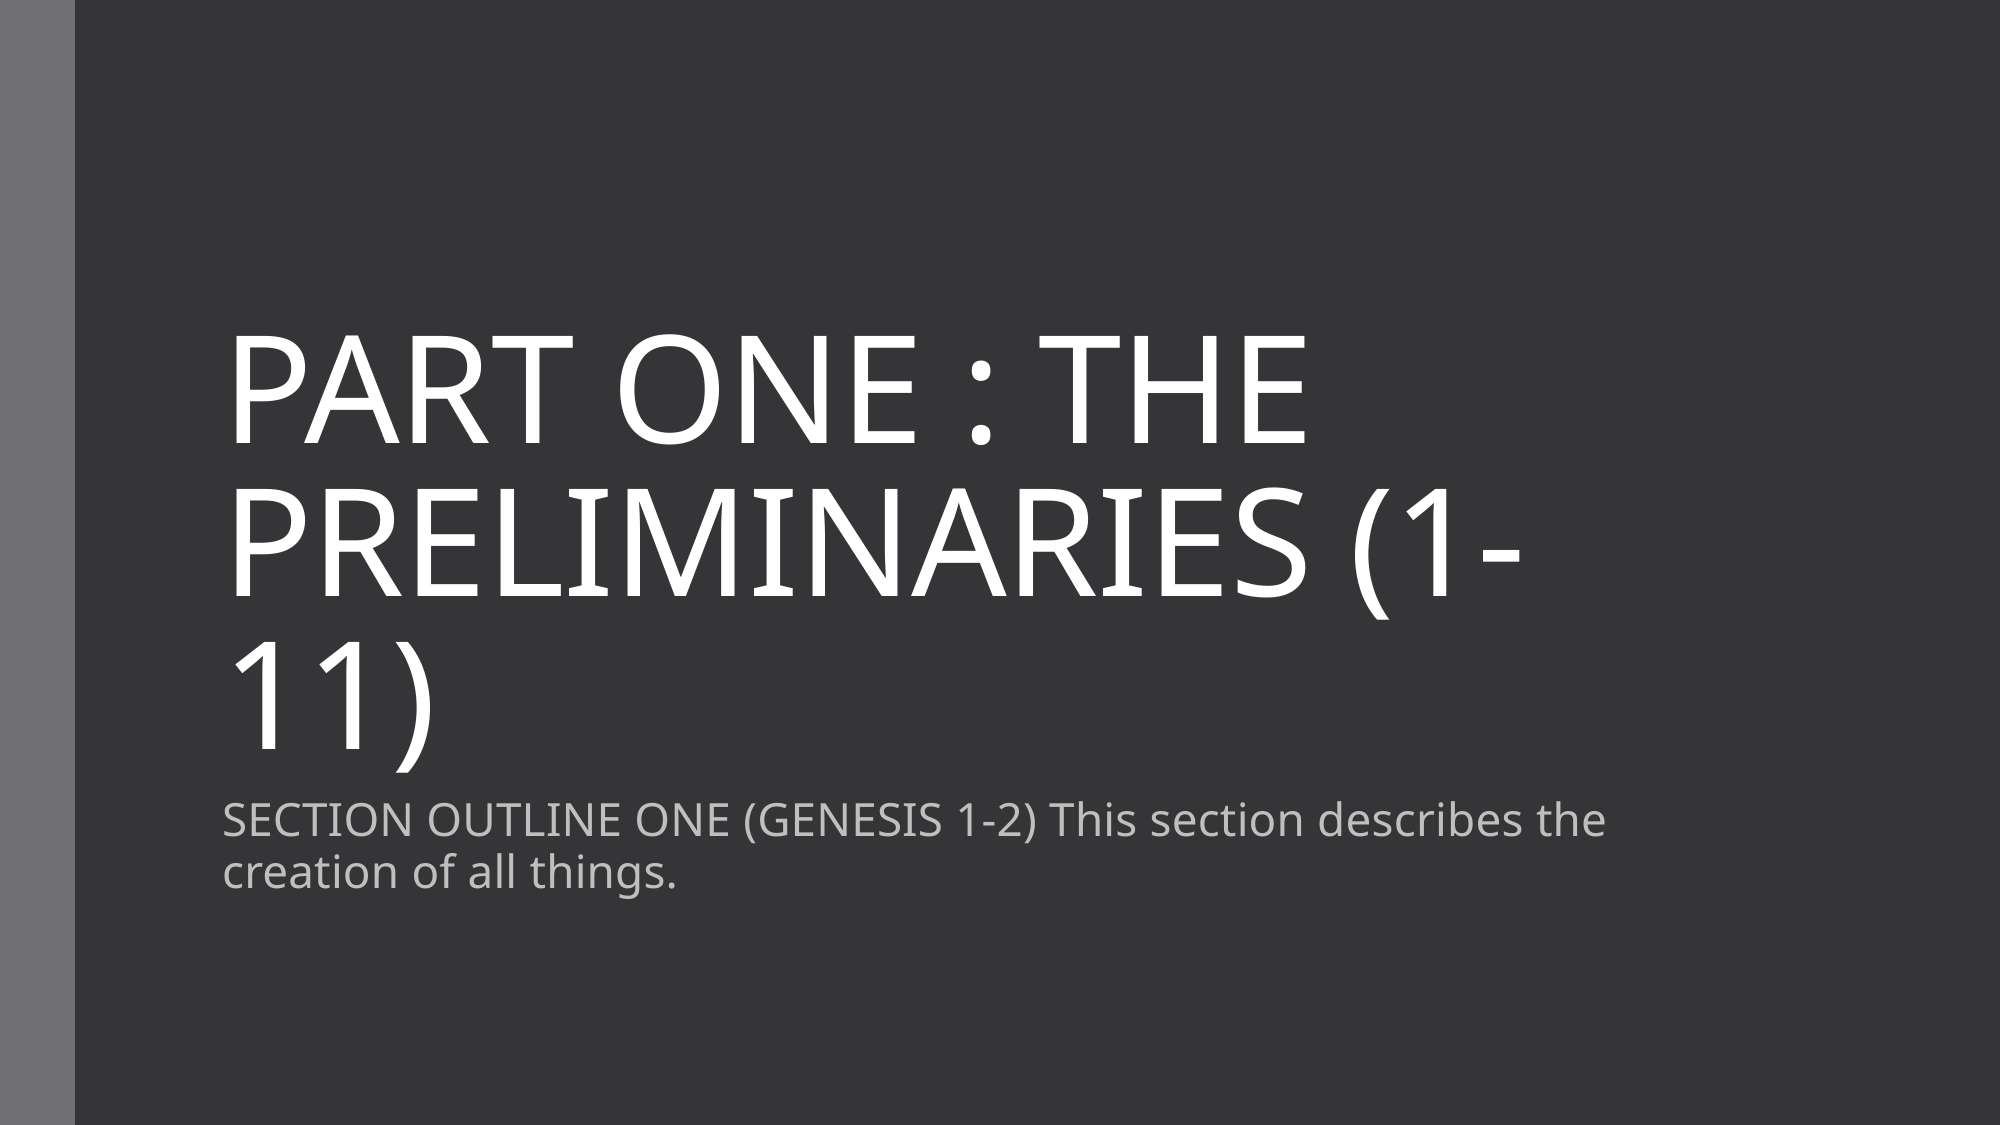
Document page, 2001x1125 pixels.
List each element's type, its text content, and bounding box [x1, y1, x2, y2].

subtitle SECTION OUTLINE ONE (GENESIS 1-2) This section describes the creation of all things. [206, 787, 1752, 1066]
title PART ONE : THE PRELIMINARIES (1-11) [206, 124, 1752, 787]
